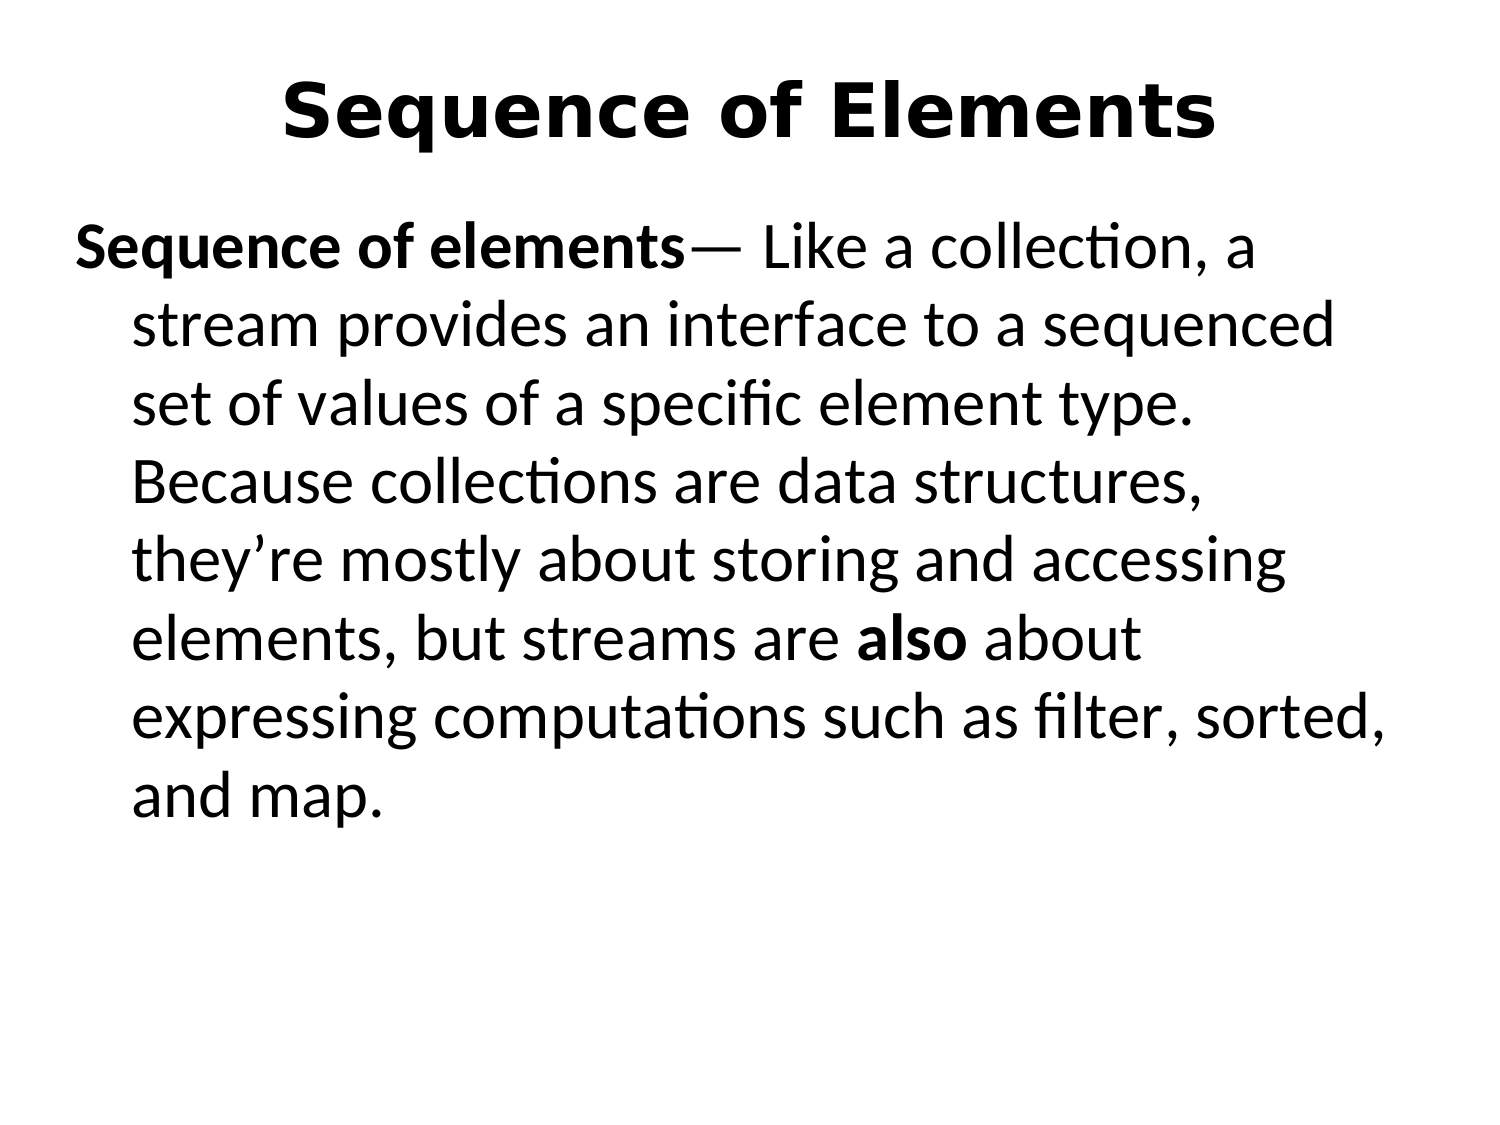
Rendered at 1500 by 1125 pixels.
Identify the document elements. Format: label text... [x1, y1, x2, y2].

list Sequence of elements— Like a collection, a stream provides an interface to a sequenced set of values of a specific element type. Because collections are data structures, they’re mostly about storing and accessing elements, but streams are also about expressing computations such as filter, sorted, and map. [75, 204, 1395, 1075]
title Sequence of Elements [75, 44, 1425, 177]
